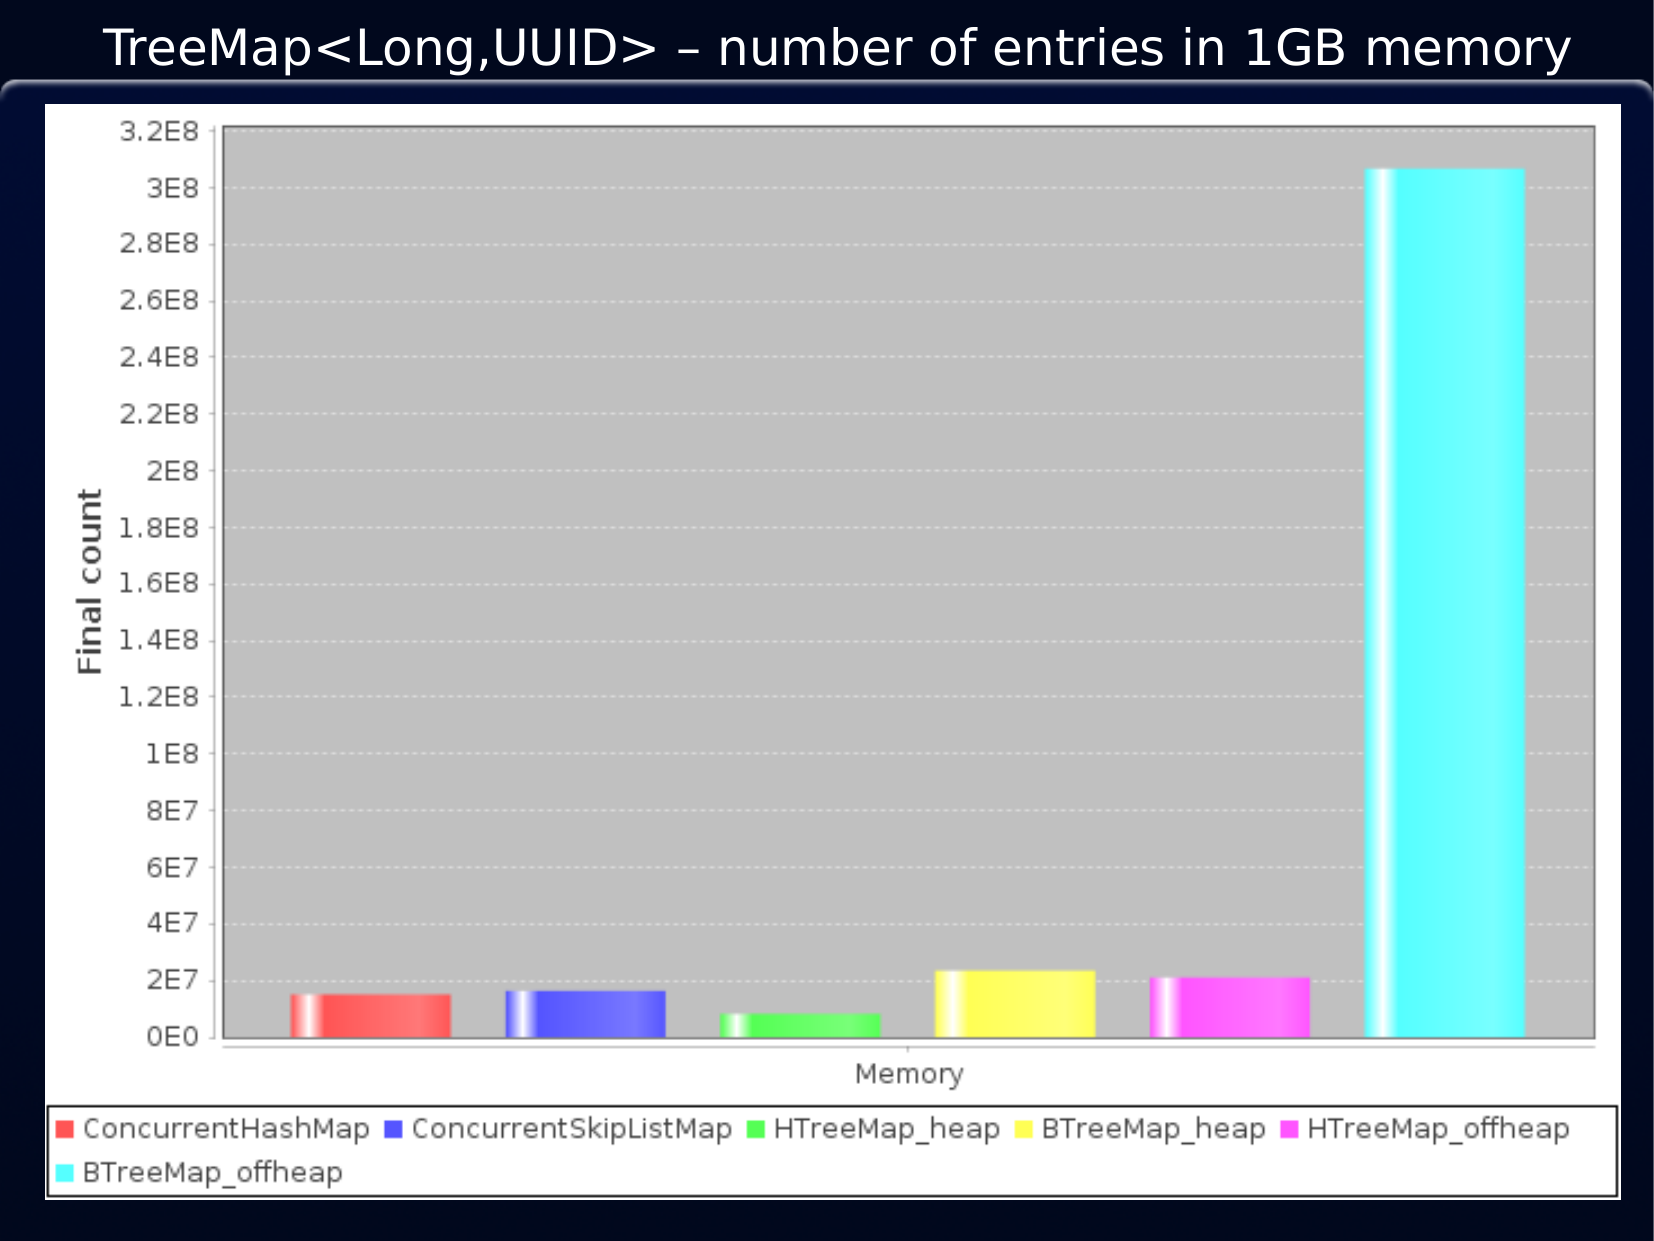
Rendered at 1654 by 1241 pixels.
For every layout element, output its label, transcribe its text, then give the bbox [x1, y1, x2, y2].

picture [0, 0, 1654, 1241]
title TreeMap<Long,UUID> – number of entries in 1GB memory [94, 13, 1583, 83]
